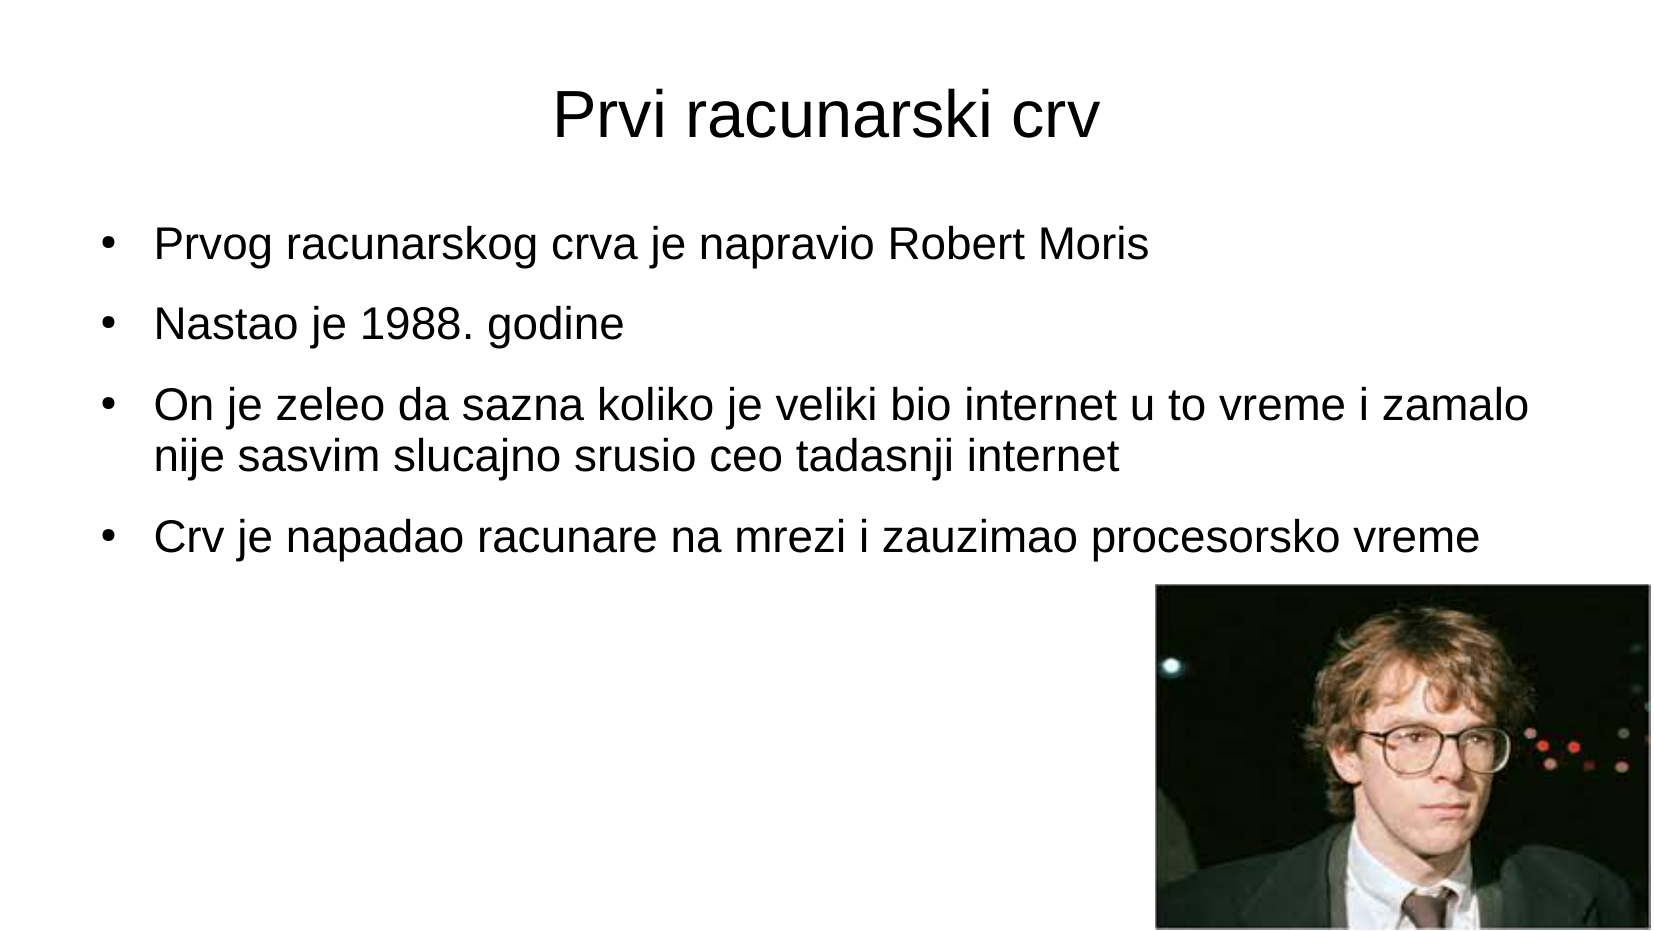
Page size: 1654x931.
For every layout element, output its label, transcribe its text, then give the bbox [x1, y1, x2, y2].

picture [1155, 584, 1651, 931]
title Prvi racunarski crv [82, 37, 1571, 193]
list Prvog racunarskog crva je napravio Robert Moris Nastao je 1988. godine On je zeleo da sazna koliko je veliki bio internet u to vreme i zamalo nije sasvim slucajno srusio ceo tadasnji internet Crv je napadao racunare na mrezi i zauzimao procesorsko vreme [82, 217, 1571, 758]
